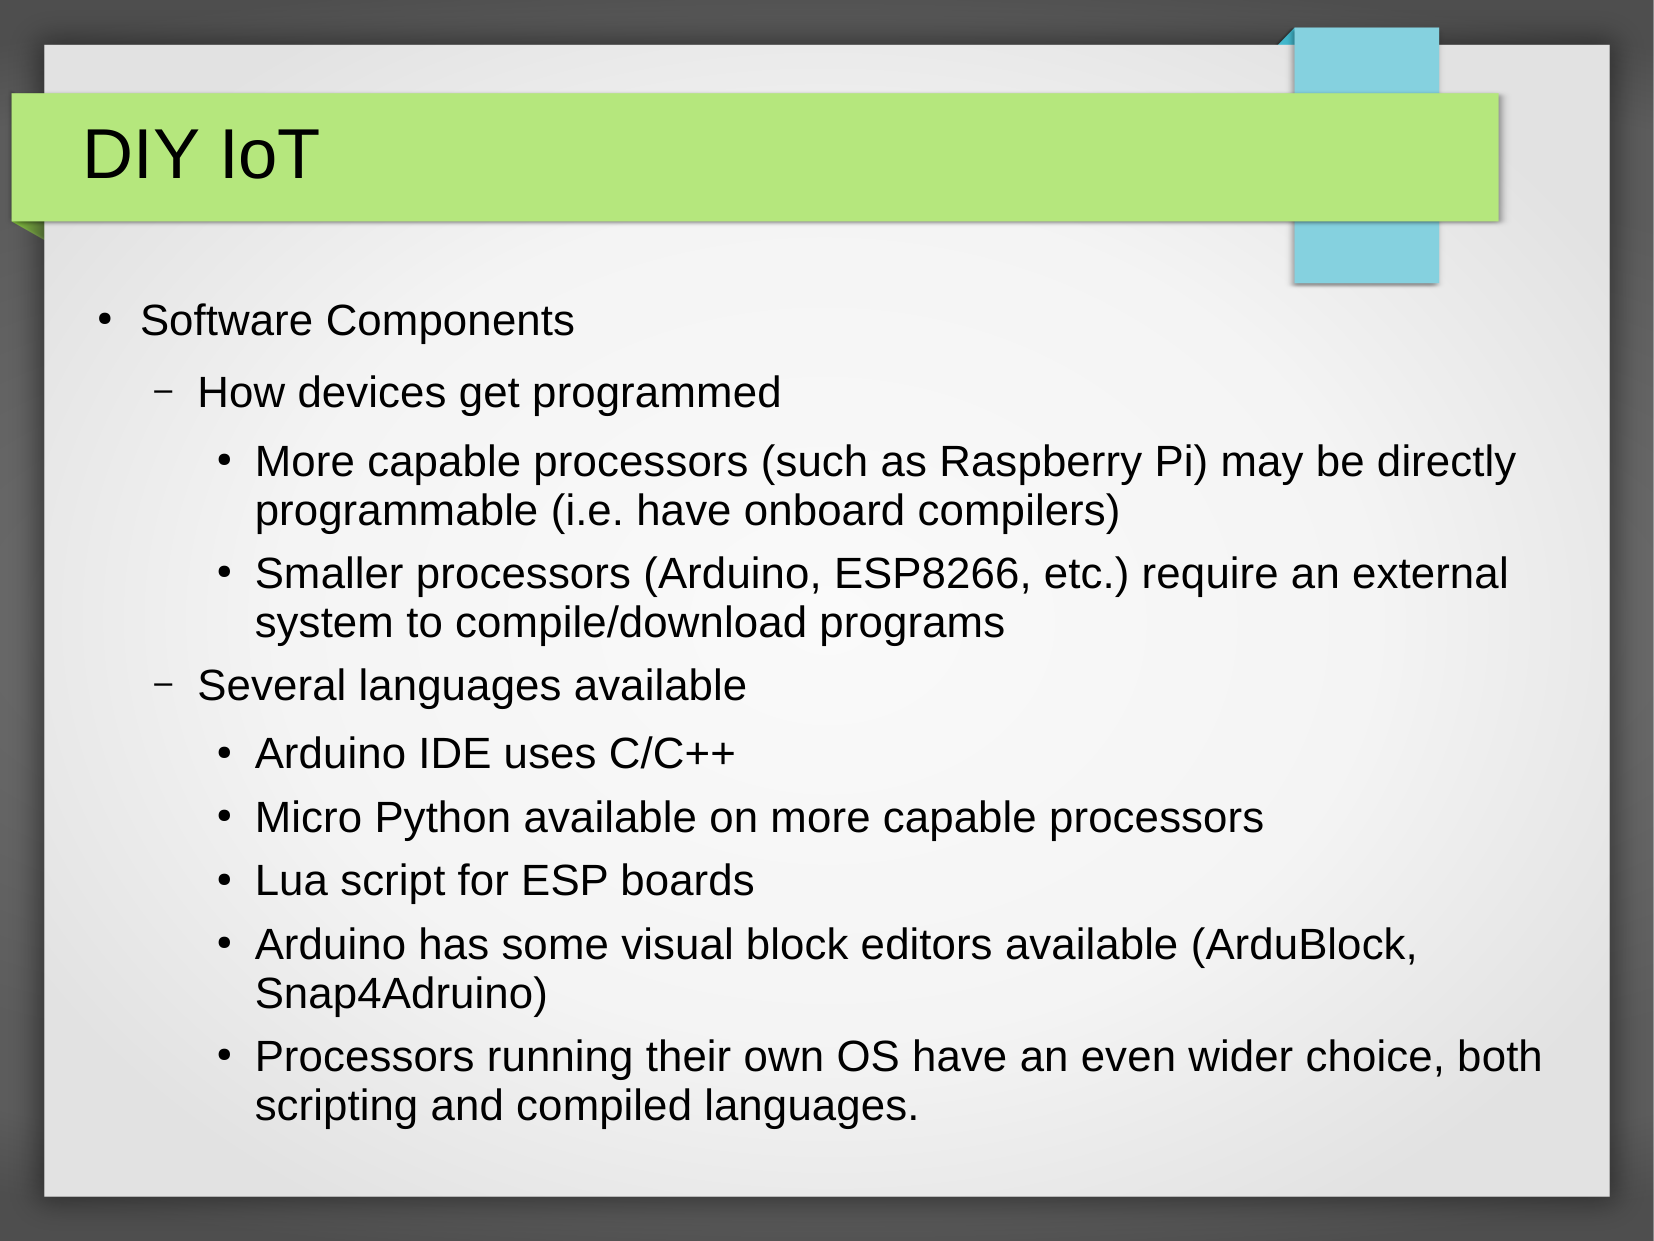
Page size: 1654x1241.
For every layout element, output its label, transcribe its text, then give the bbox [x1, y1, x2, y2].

picture [0, 0, 1654, 1241]
title DIY IoT [82, 94, 1264, 213]
list Software Components How devices get programmed More capable processors (such as Raspberry Pi) may be directly programmable (i.e. have onboard compilers) Smaller processors (Arduino, ESP8266, etc.) require an external system to compile/download programs Several languages available Arduino IDE uses C/C++ Micro Python available on more capable processors Lua script for ESP boards Arduino has some visual block editors available (ArduBlock, Snap4Adruino) Processors running their own OS have an even wider choice, both scripting and compiled languages. [82, 295, 1571, 1141]
